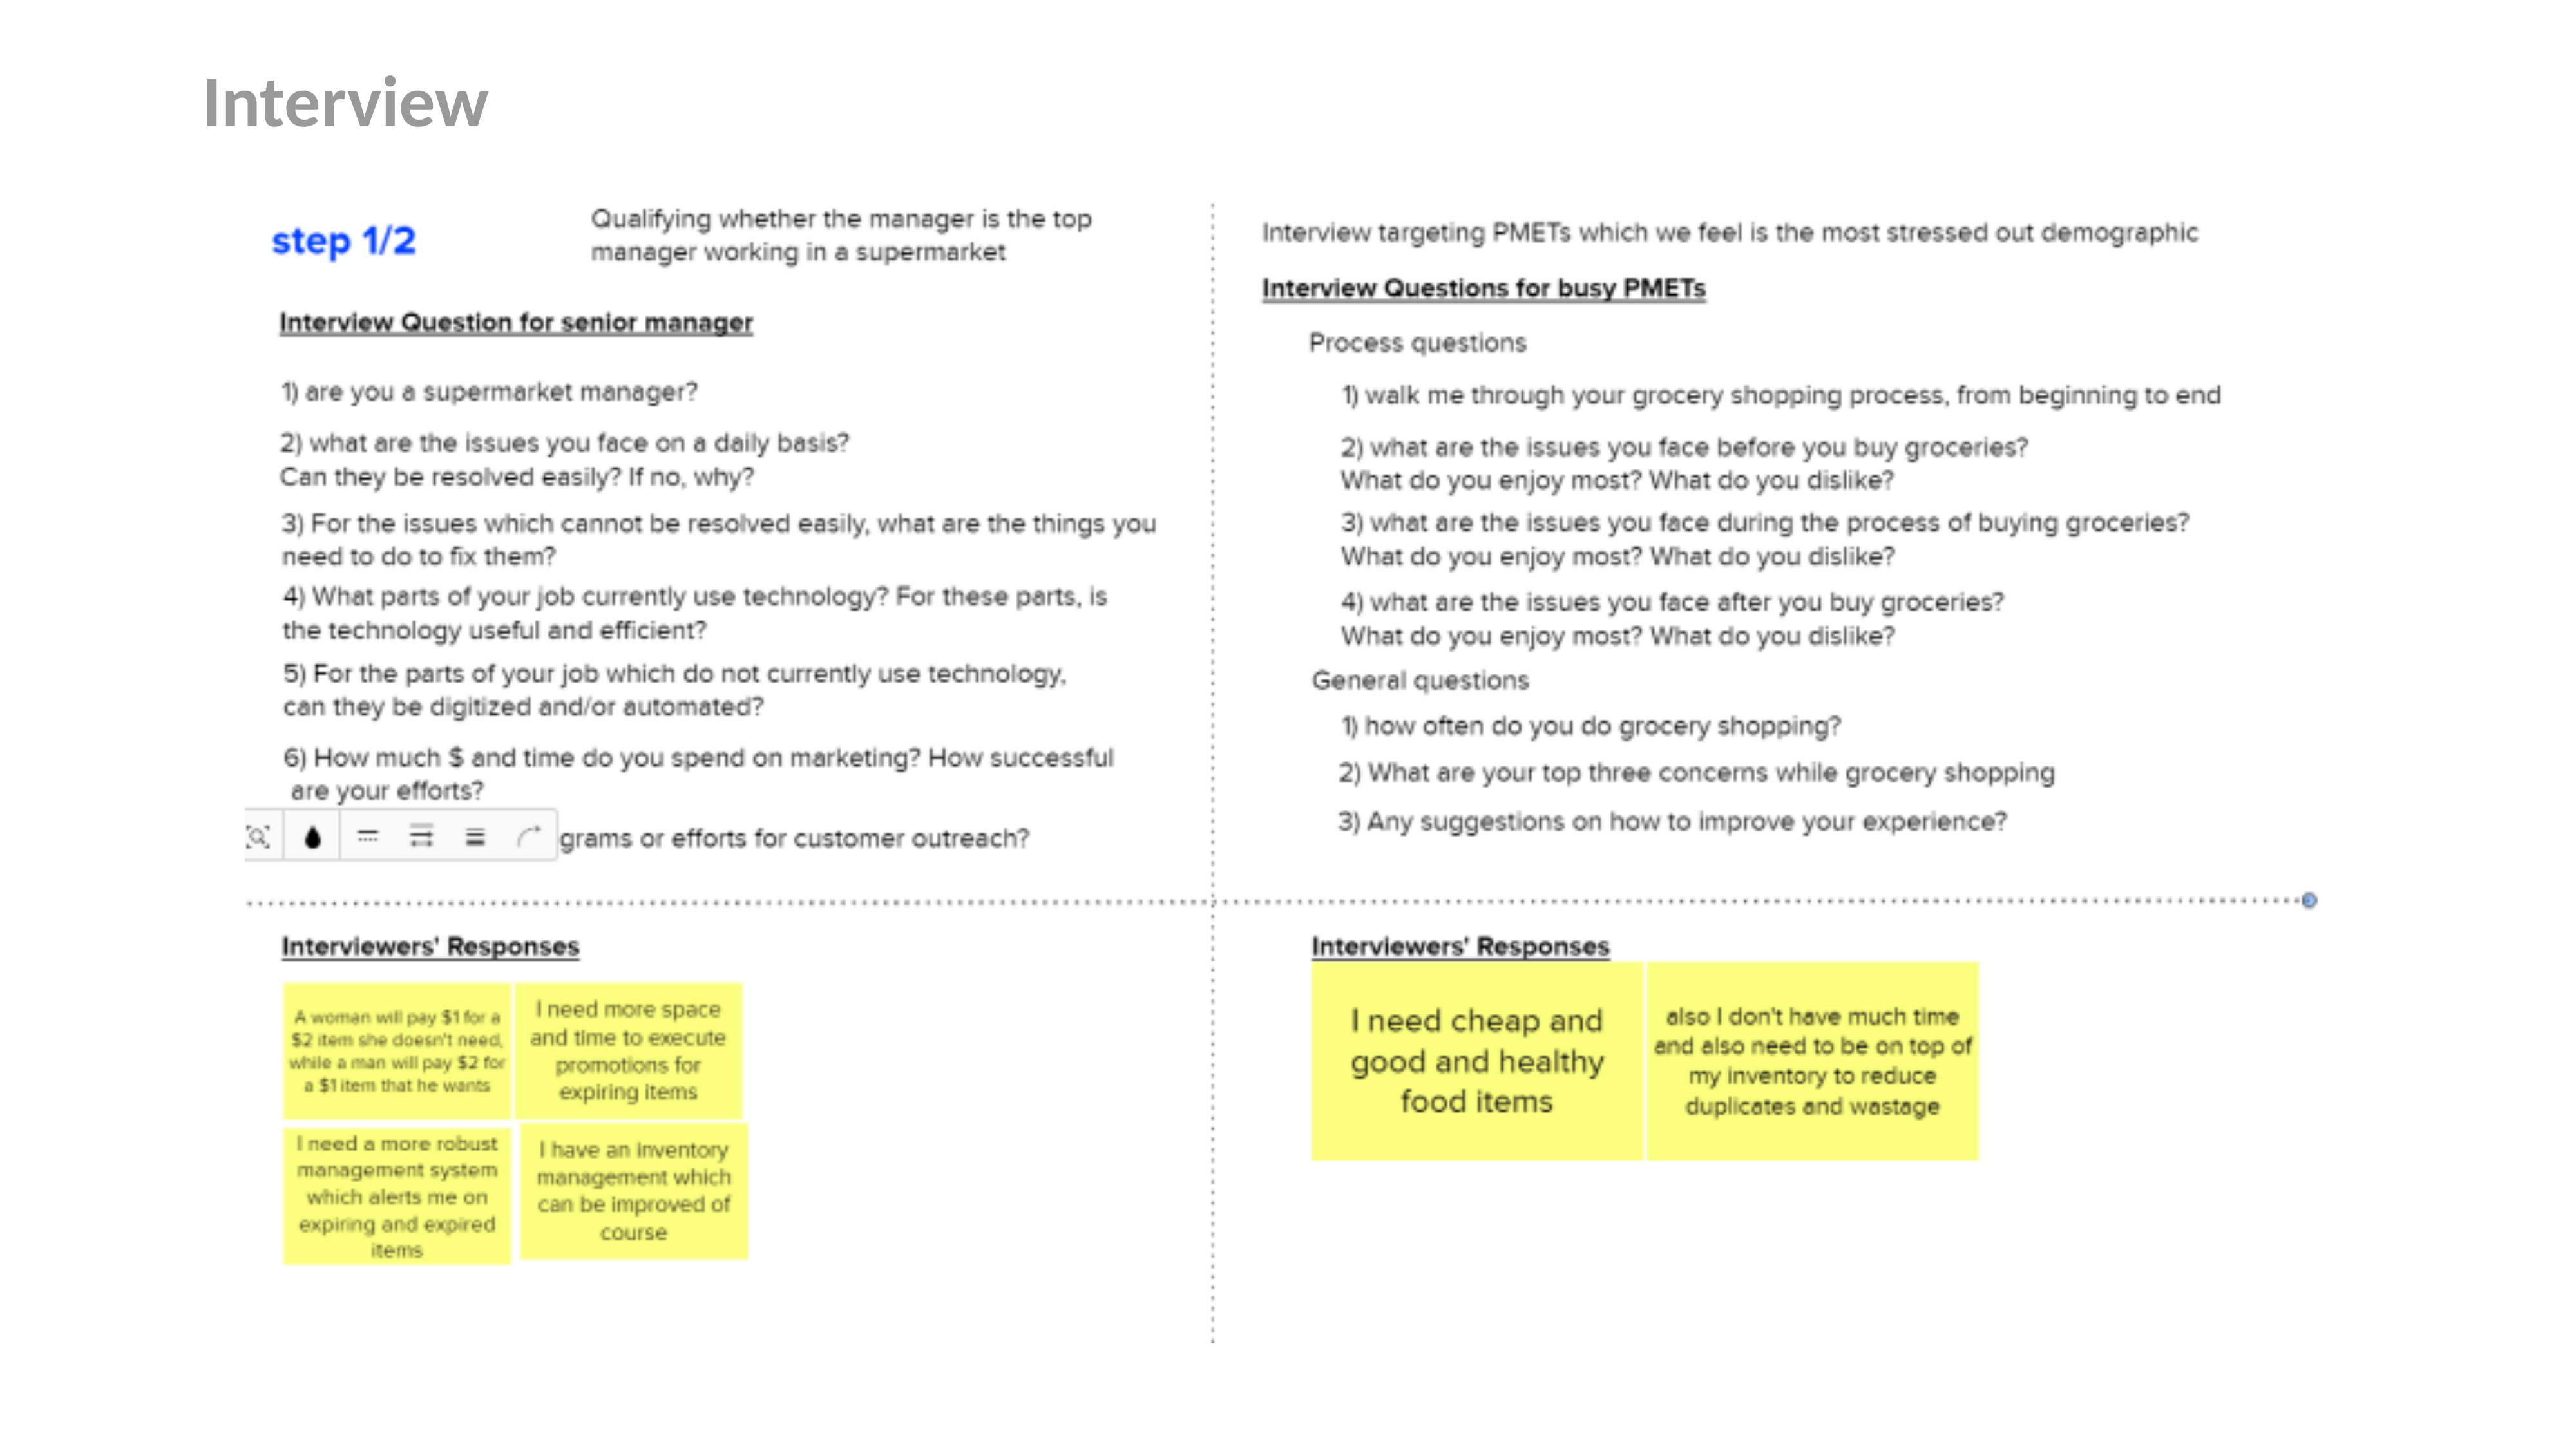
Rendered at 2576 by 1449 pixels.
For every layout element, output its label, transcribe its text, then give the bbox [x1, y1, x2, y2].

picture [245, 197, 2331, 1344]
text_box Interview [193, 50, 499, 146]
